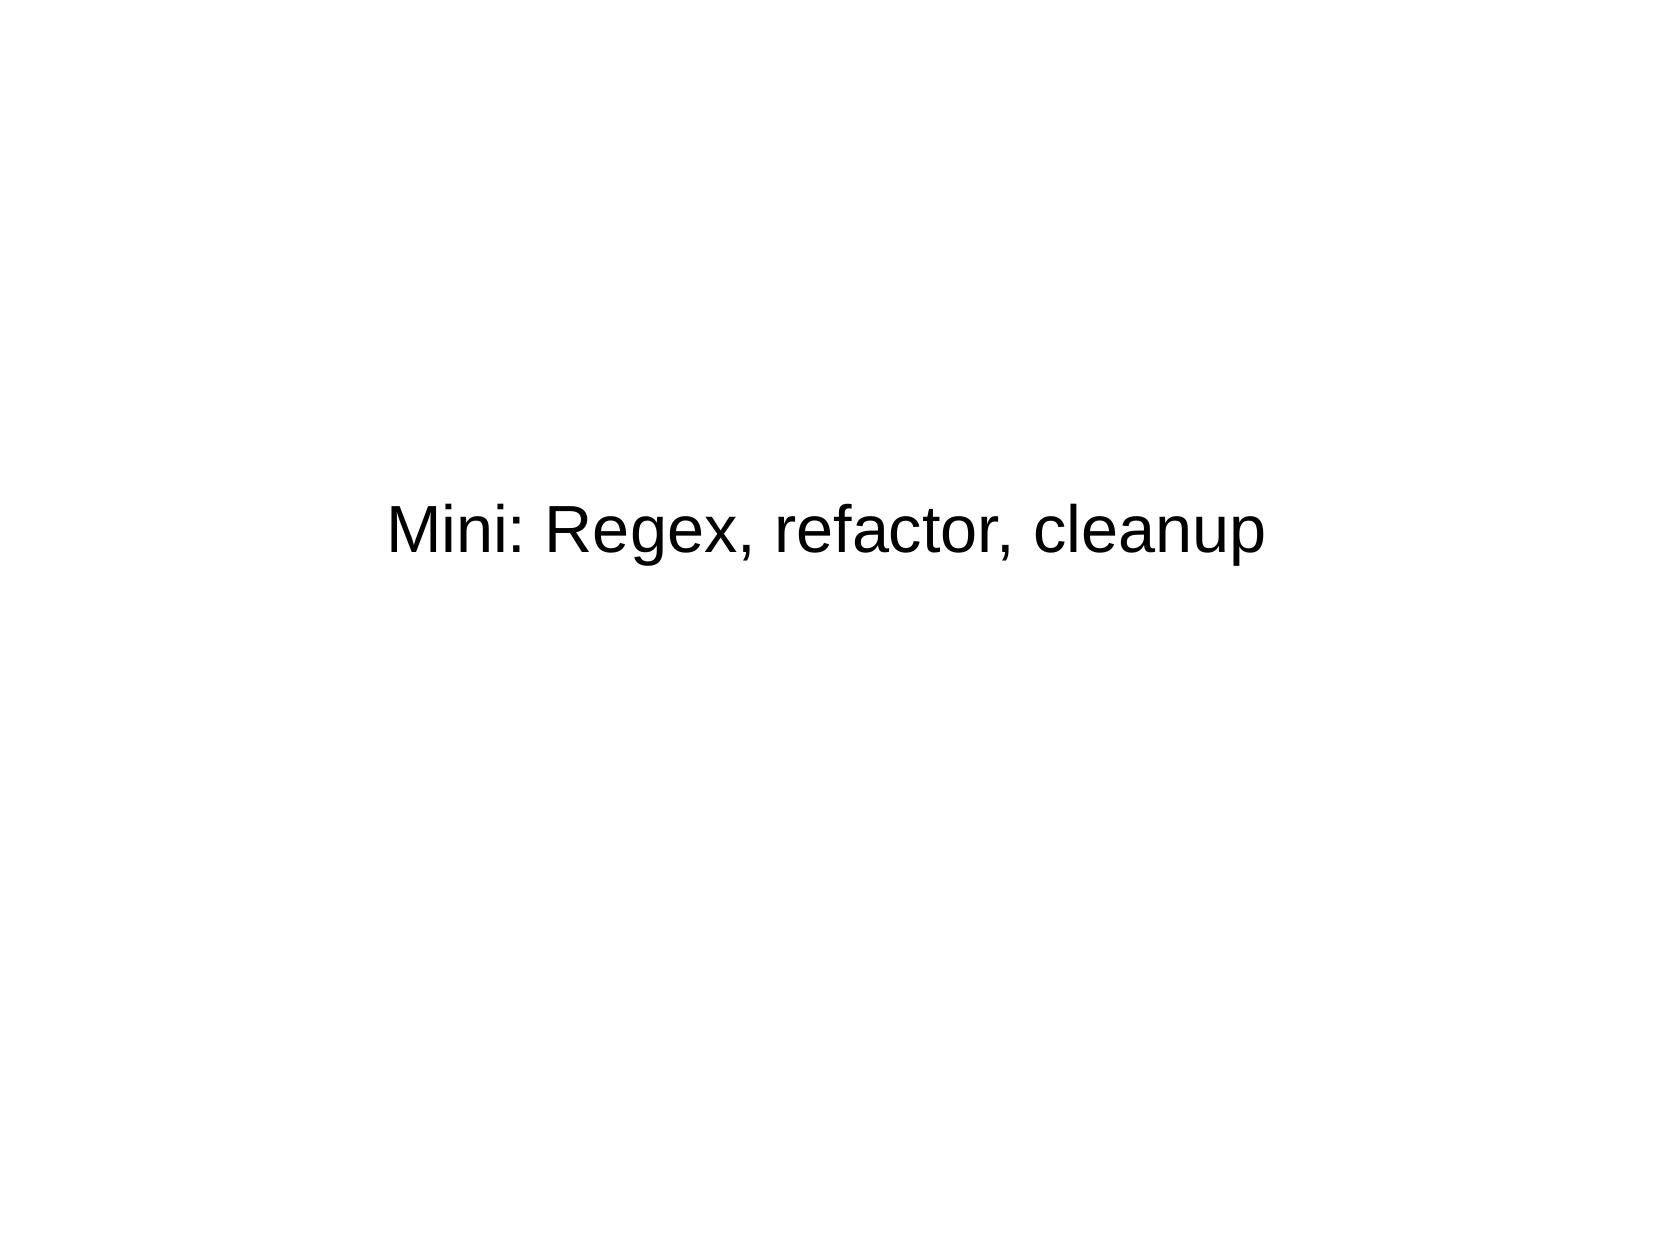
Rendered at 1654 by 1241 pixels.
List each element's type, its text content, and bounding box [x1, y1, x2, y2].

subtitle Mini: Regex, refactor, cleanup [82, 49, 1571, 1010]
